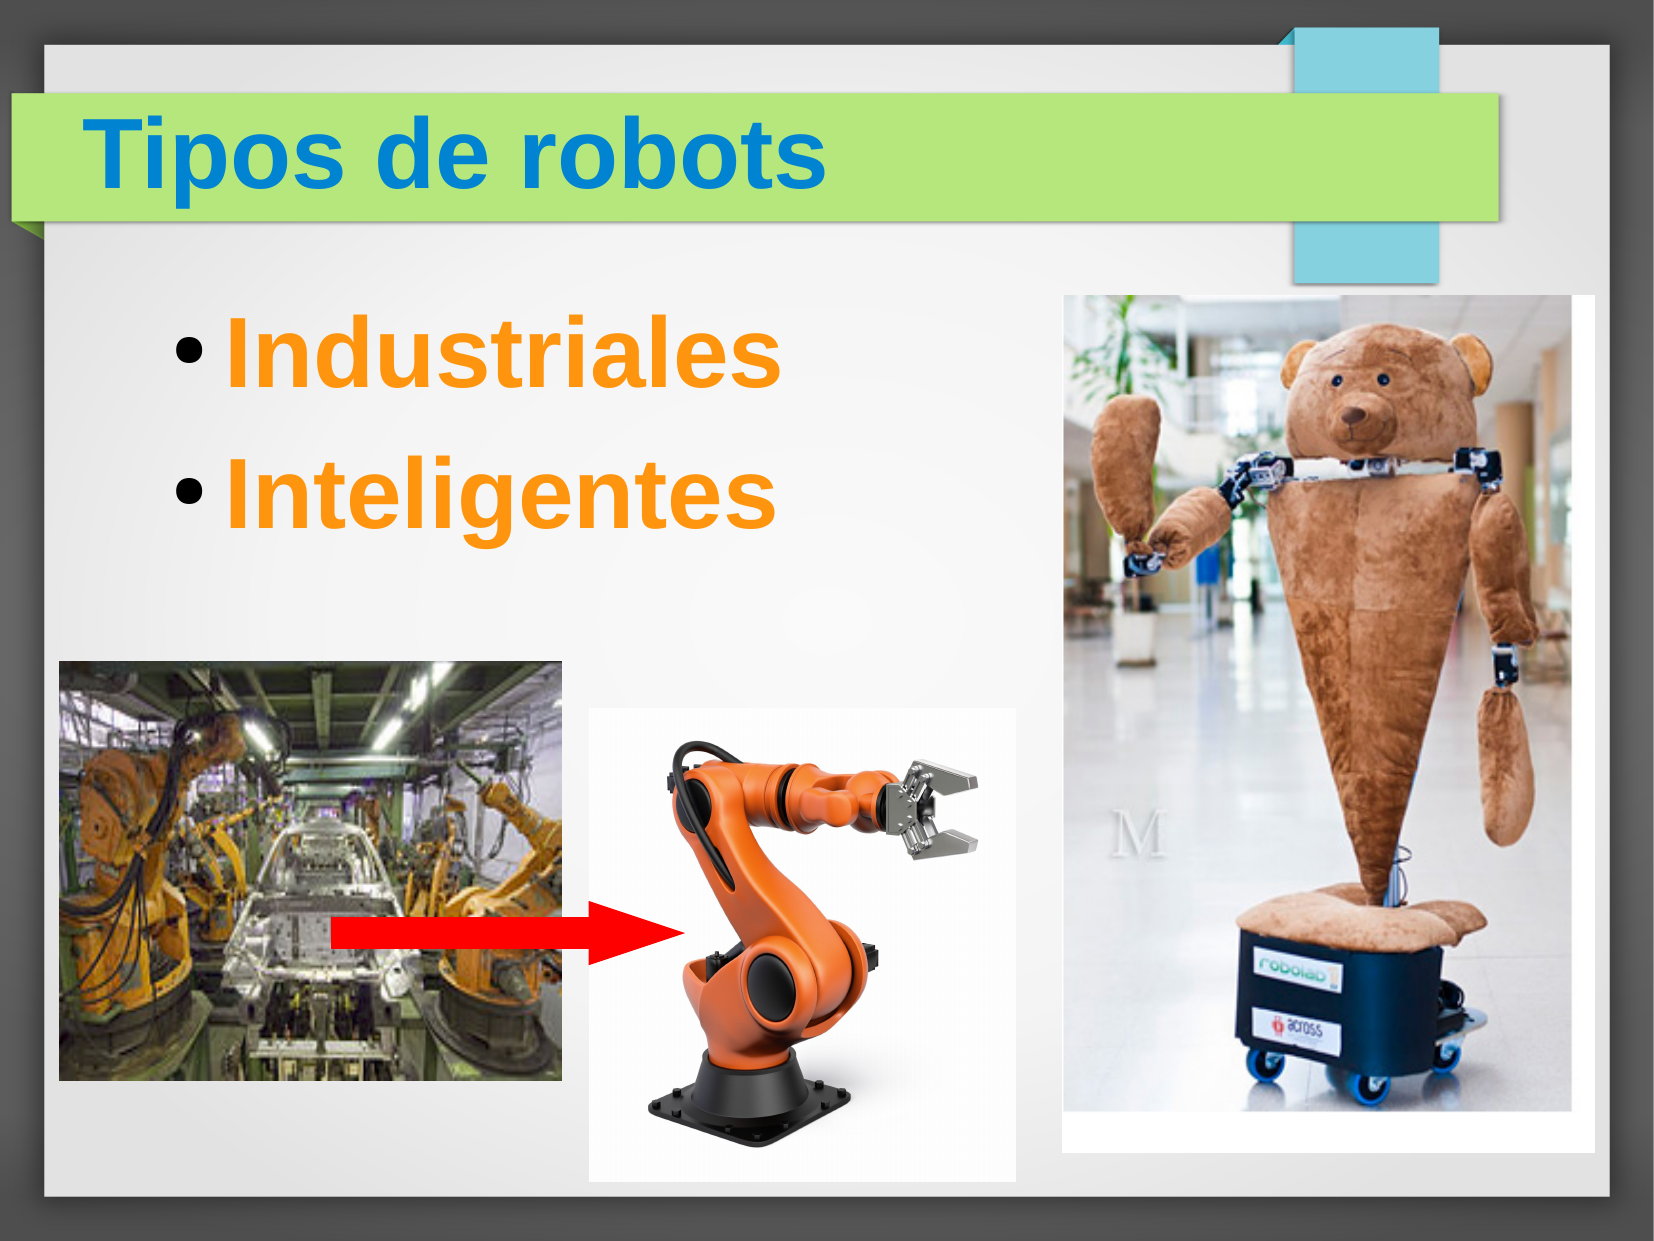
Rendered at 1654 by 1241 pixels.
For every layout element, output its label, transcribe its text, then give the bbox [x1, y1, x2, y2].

picture [0, 0, 1654, 1241]
list Industriales Inteligentes [153, 296, 922, 603]
title Tipos de robots [82, 94, 1264, 213]
